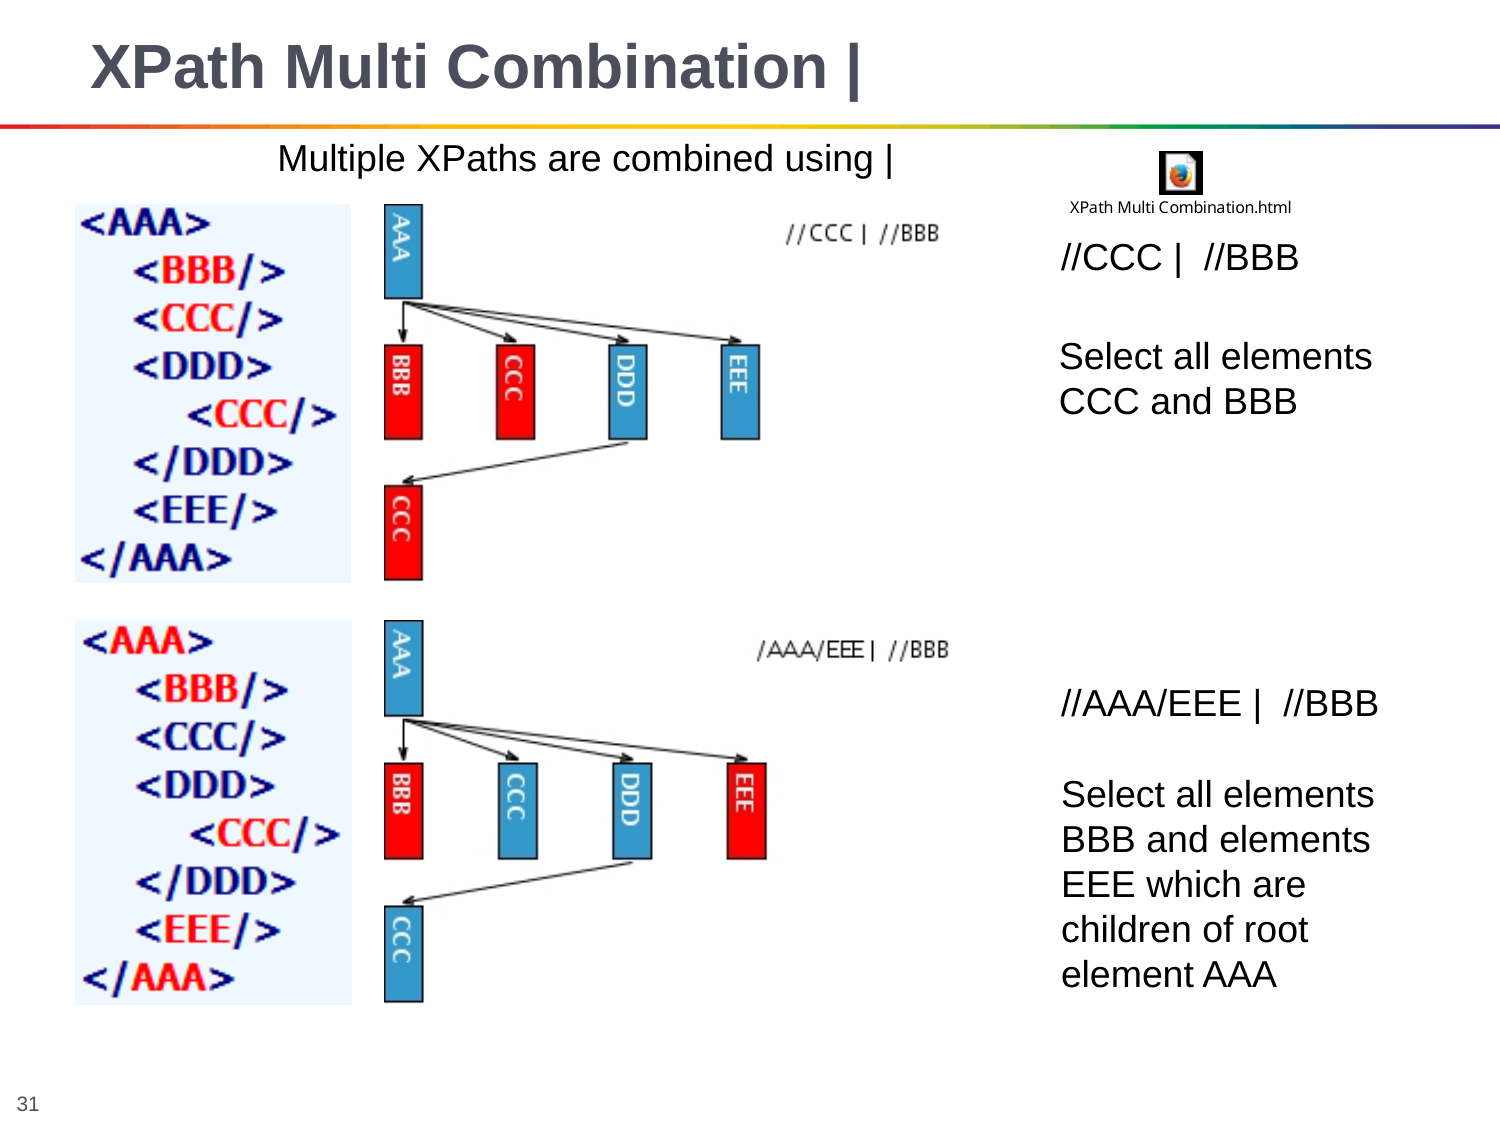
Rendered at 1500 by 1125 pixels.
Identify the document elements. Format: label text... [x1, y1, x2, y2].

title XPath Multi Combination | [75, 17, 1425, 109]
text_box //AAA/EEE | //BBB [1046, 672, 1459, 732]
picture [384, 620, 954, 1005]
text_box Select all elements BBB and elements EEE which are children of root element AAA [1046, 762, 1394, 1003]
text_box //CCC | //BBB [1046, 225, 1366, 286]
picture [75, 620, 352, 1005]
text_box Multiple XPaths are combined using | [262, 126, 1366, 187]
text_box Select all elements CCC and BBB [1044, 324, 1457, 430]
picture [384, 204, 944, 583]
picture [75, 204, 351, 583]
chart [1044, 151, 1318, 224]
